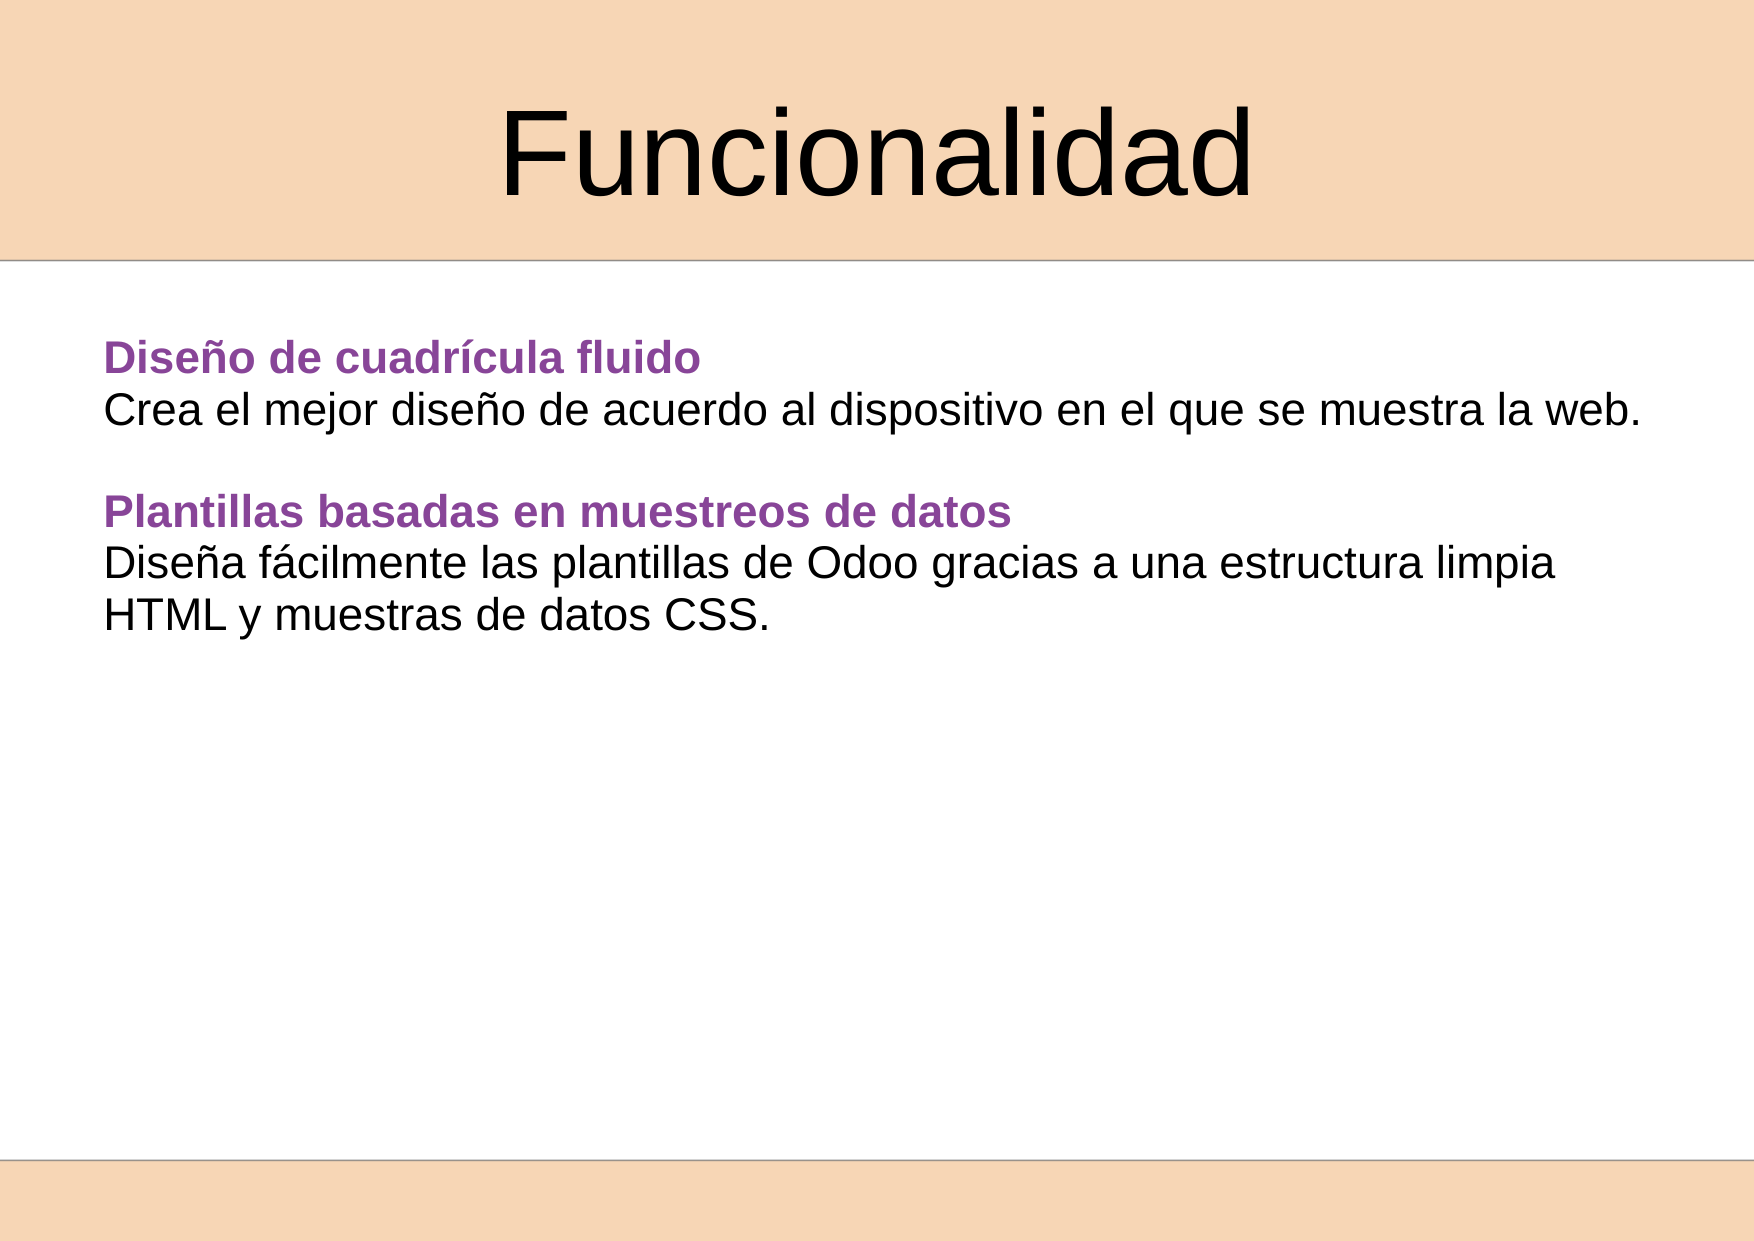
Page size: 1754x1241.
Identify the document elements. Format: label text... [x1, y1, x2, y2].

text_box Diseño de cuadrícula fluido Crea el mejor diseño de acuerdo al dispositivo en el que se muestra la web. Plantillas basadas en muestreos de datos Diseña fácilmente las plantillas de Odoo gracias a una estructura limpia HTML y muestras de datos CSS. [88, 324, 1684, 648]
title Funcionalidad [87, 49, 1667, 257]
picture [0, 0, 1754, 1241]
